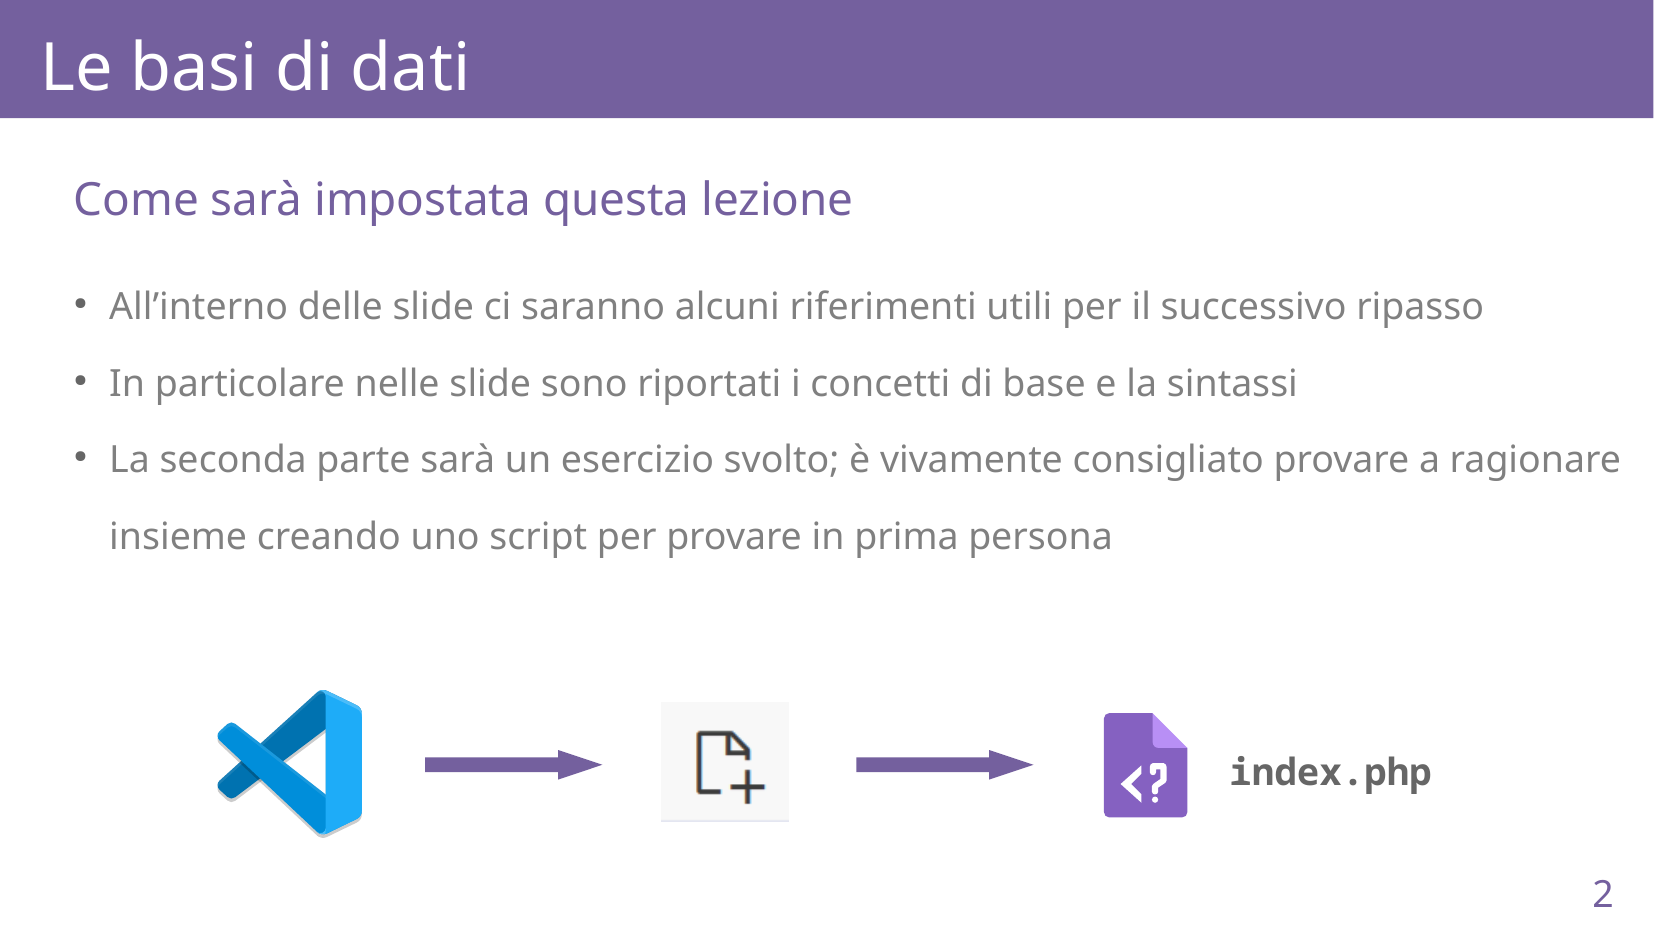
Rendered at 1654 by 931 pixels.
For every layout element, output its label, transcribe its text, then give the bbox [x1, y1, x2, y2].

text_box index.php [1214, 738, 1447, 799]
text_box Le basi di dati [25, 11, 942, 107]
text_box Come sarà impostata questa lezione [59, 158, 1107, 229]
picture [1086, 702, 1205, 821]
text_box <numero> [1510, 860, 1654, 931]
text_box [856, 750, 1034, 780]
picture [206, 679, 373, 846]
picture [661, 702, 789, 822]
text_box All’interno delle slide ci saranno alcuni riferimenti utili per il successivo ripasso In particolare nelle slide sono riportati i concetti di base e la sintassi La seconda parte sarà un esercizio svolto; è vivamente consigliato provare a ragionare insieme creando uno script per provare in prima persona [59, 246, 1599, 599]
text_box [425, 750, 603, 780]
text_box [0, 0, 1654, 119]
